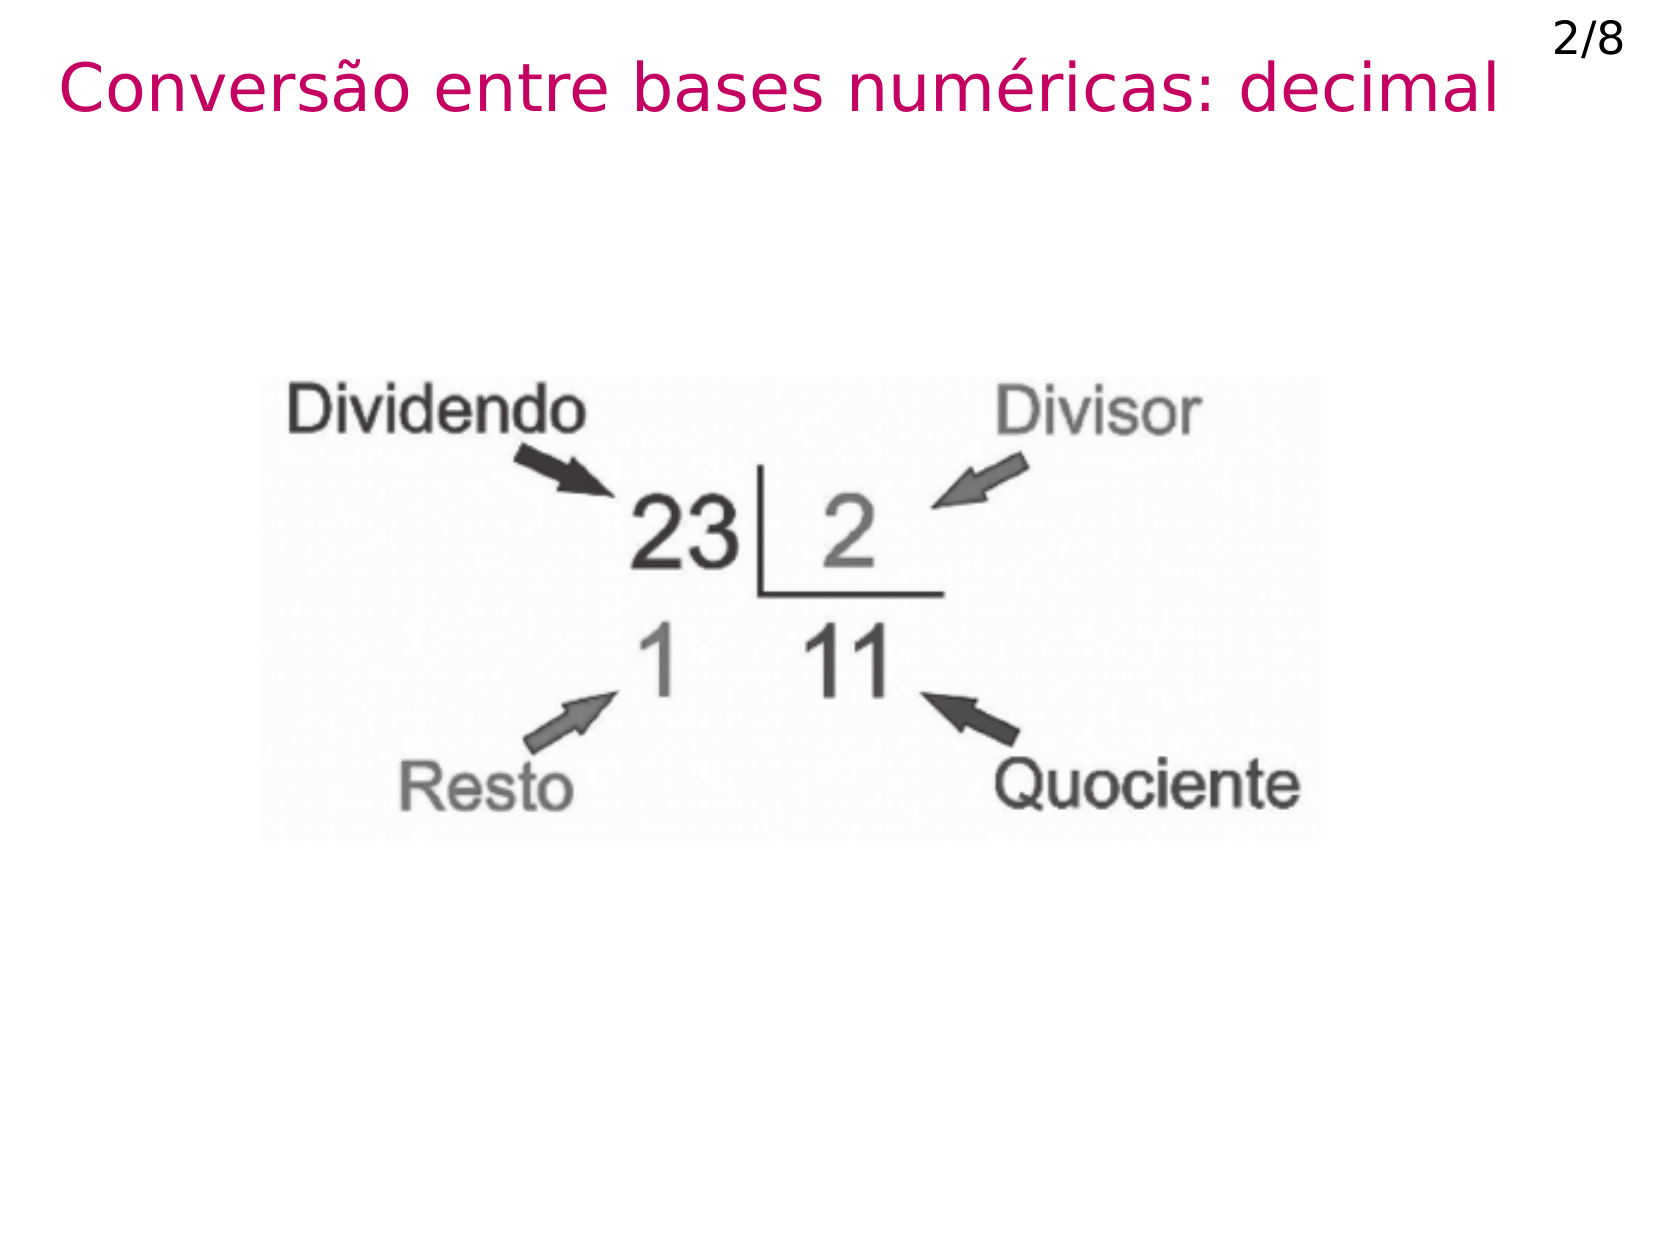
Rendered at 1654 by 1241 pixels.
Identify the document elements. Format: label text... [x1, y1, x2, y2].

title Conversão entre bases numéricas: decimal [59, 29, 1625, 148]
picture [259, 377, 1321, 841]
